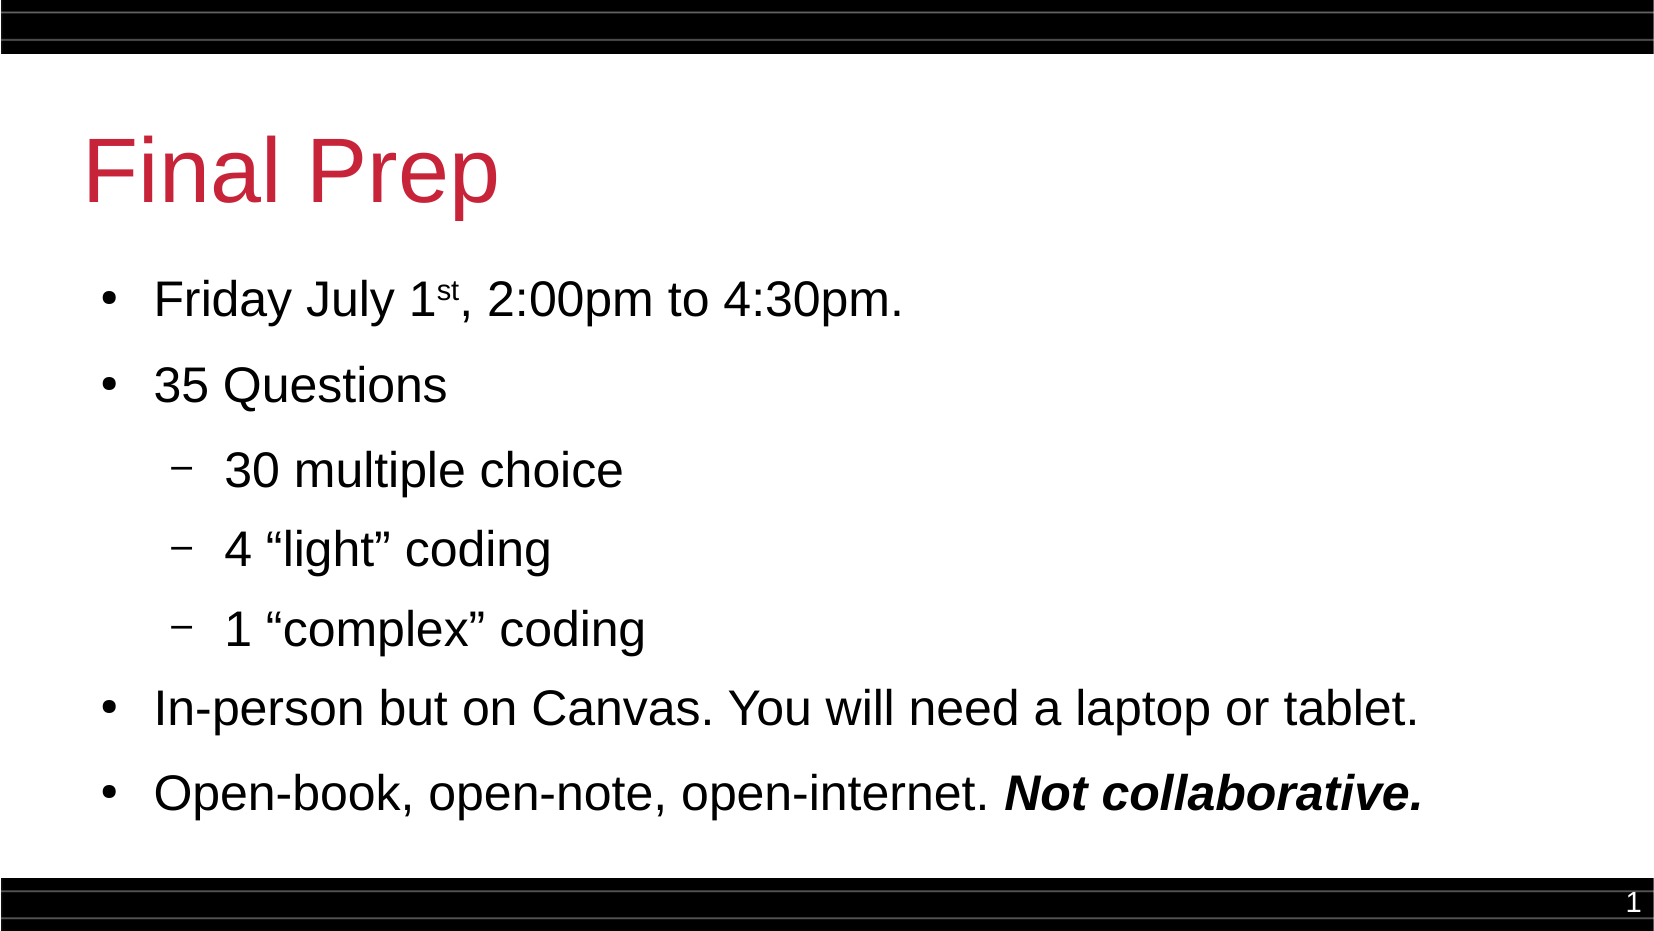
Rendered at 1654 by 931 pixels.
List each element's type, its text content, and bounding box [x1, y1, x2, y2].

list Friday July 1st, 2:00pm to 4:30pm. 35 Questions 30 multiple choice 4 “light” coding 1 “complex” coding In-person but on Canvas. You will need a laptop or tablet. Open-book, open-note, open-internet. Not collaborative. [82, 271, 1571, 851]
title Final Prep [82, 92, 1571, 249]
picture [1, 878, 1654, 931]
picture [1, 0, 1654, 54]
